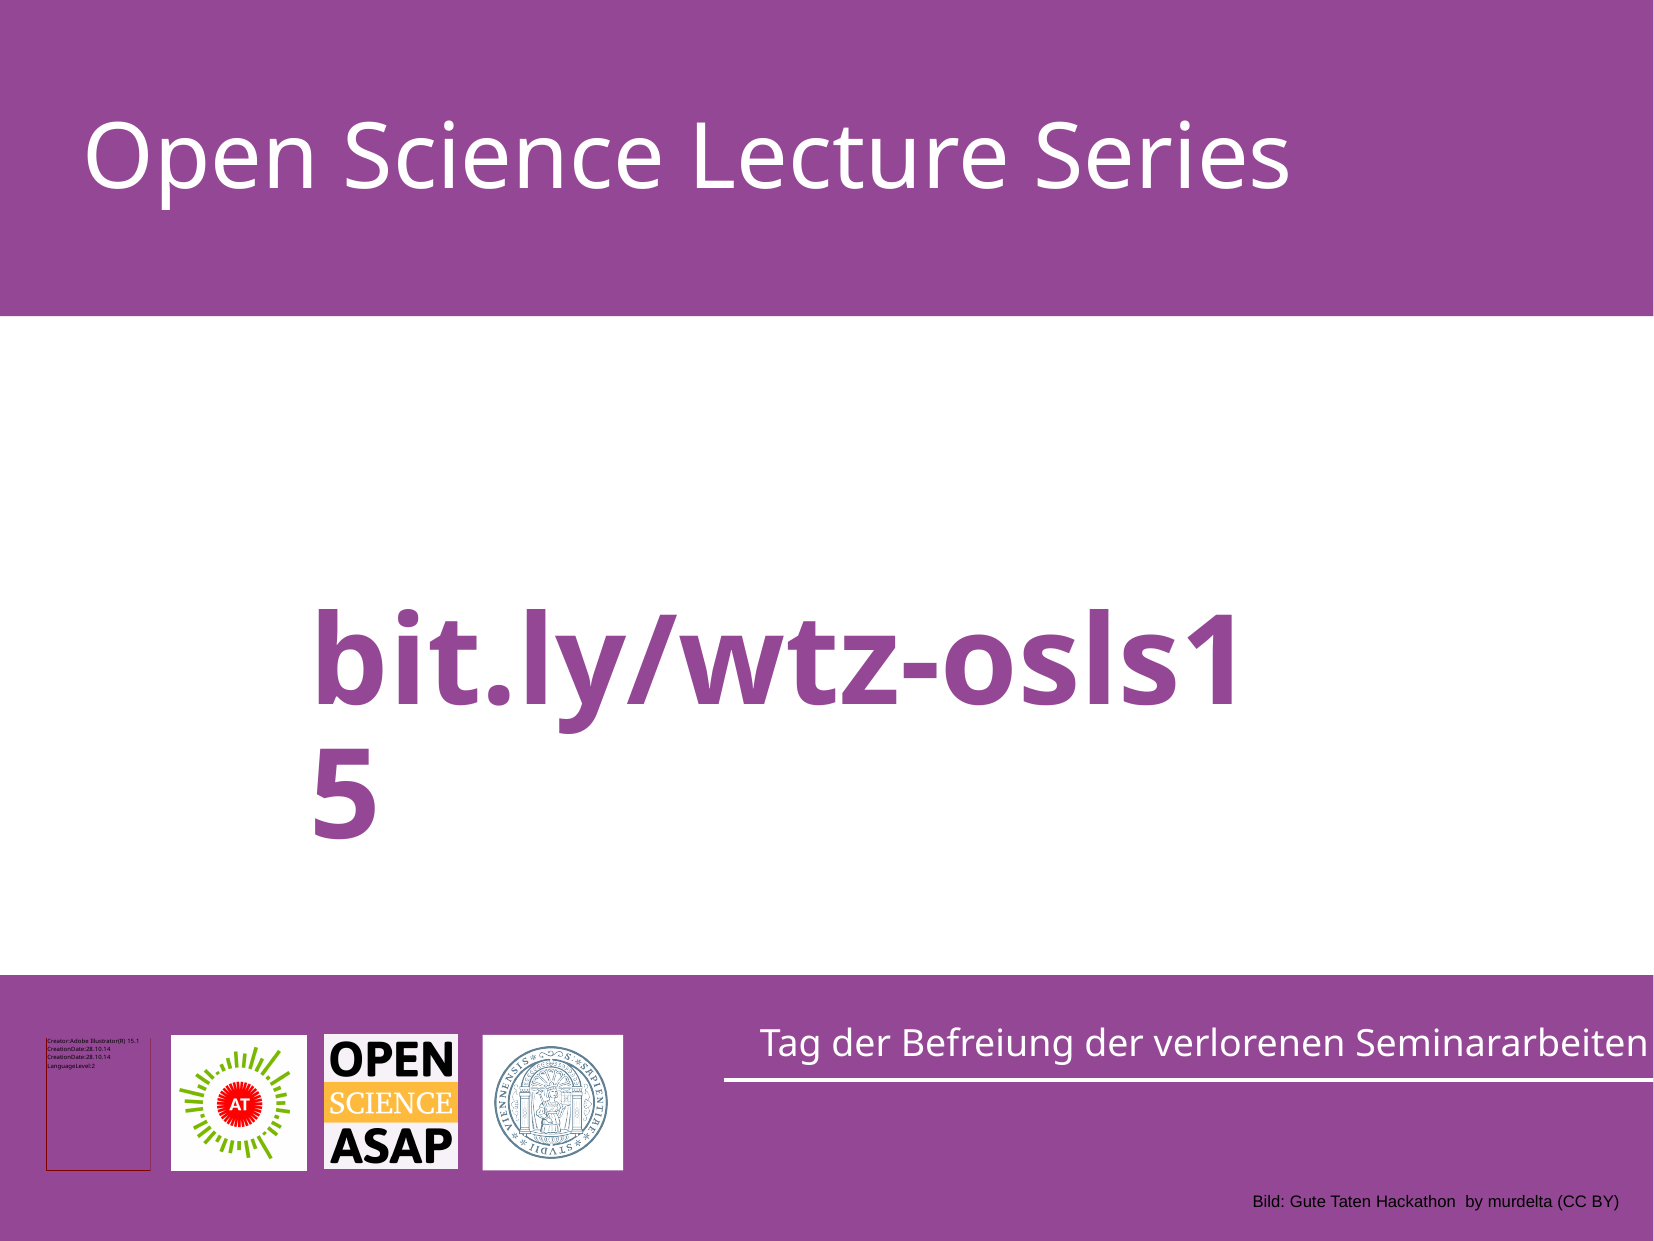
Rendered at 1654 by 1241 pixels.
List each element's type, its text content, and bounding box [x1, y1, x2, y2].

picture [45, 1039, 151, 1171]
text_box Bild: Gute Taten Hackathon by murdelta (CC BY) [615, 1185, 1636, 1219]
text_box [0, 0, 1654, 1241]
picture [324, 1034, 458, 1169]
picture [171, 1035, 307, 1171]
text_box Tag der Befreiung der verlorenen Seminararbeiten [745, 1009, 1631, 1067]
text_box bit.ly/wtz-osls15 [295, 563, 1336, 812]
title Open Science Lecture Series [82, 49, 1571, 257]
picture [494, 1046, 608, 1159]
